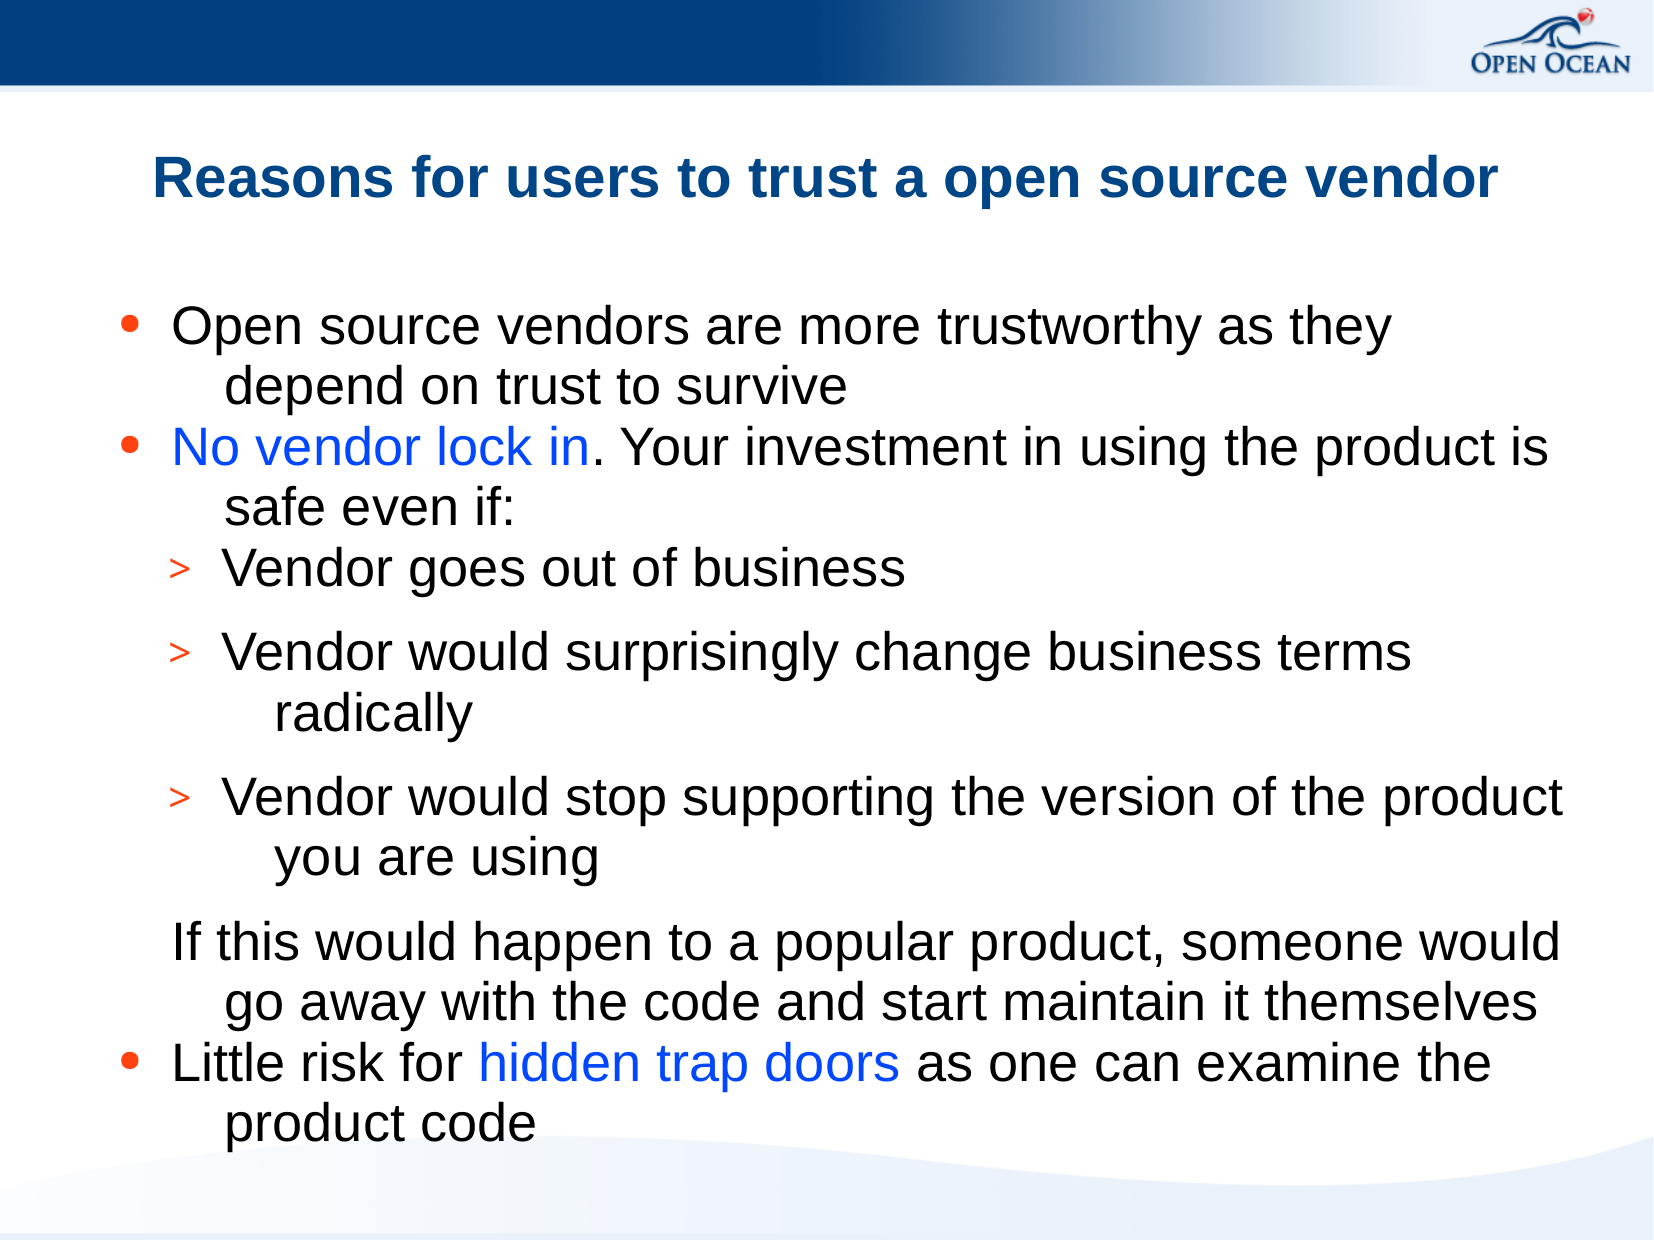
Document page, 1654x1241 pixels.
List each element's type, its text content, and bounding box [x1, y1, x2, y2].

picture [0, 0, 1654, 1240]
title Reasons for users to trust a open source vendor [82, 95, 1571, 259]
list Open source vendors are more trustworthy as they depend on trust to survive No vendor lock in. Your investment in using the product is safe even if: Vendor goes out of business Vendor would surprisingly change business terms radically Vendor would stop supporting the version of the product you are using If this would happen to a popular product, someone would go away with the code and start maintain it themselves Little risk for hidden trap doors as one can examine the product code [82, 295, 1571, 1154]
